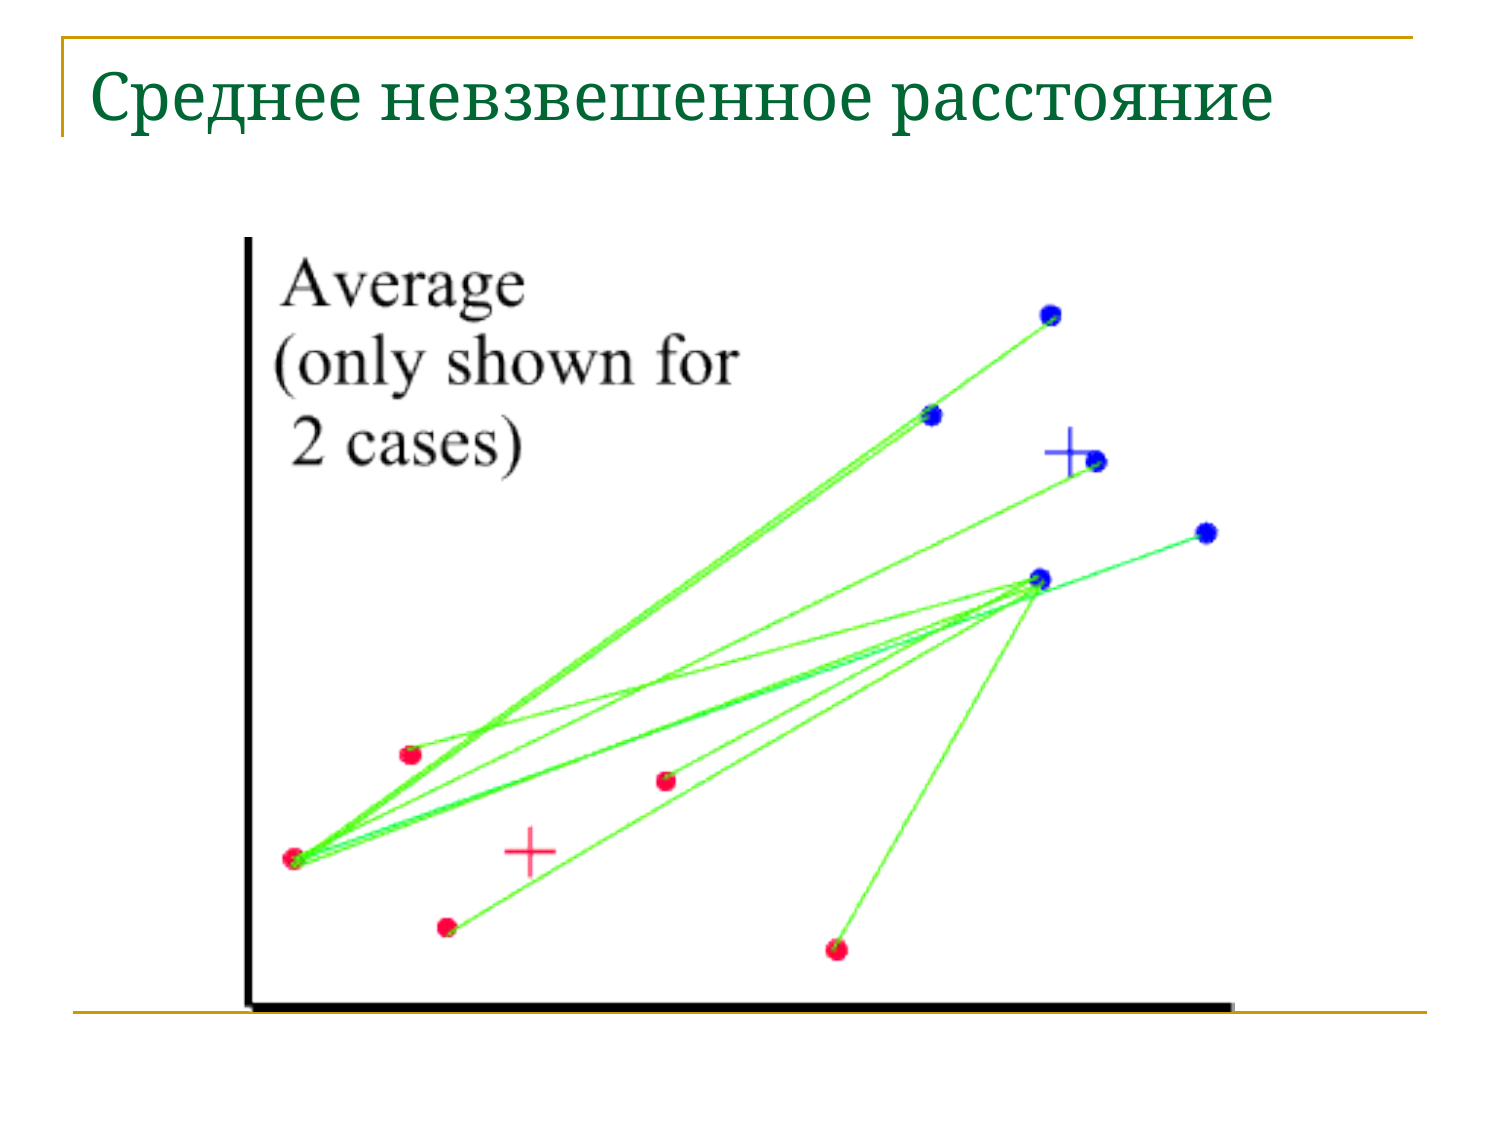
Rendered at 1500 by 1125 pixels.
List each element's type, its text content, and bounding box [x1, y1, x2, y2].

picture [242, 237, 1235, 1012]
title Среднее невзвешенное расстояние [75, 45, 1426, 233]
